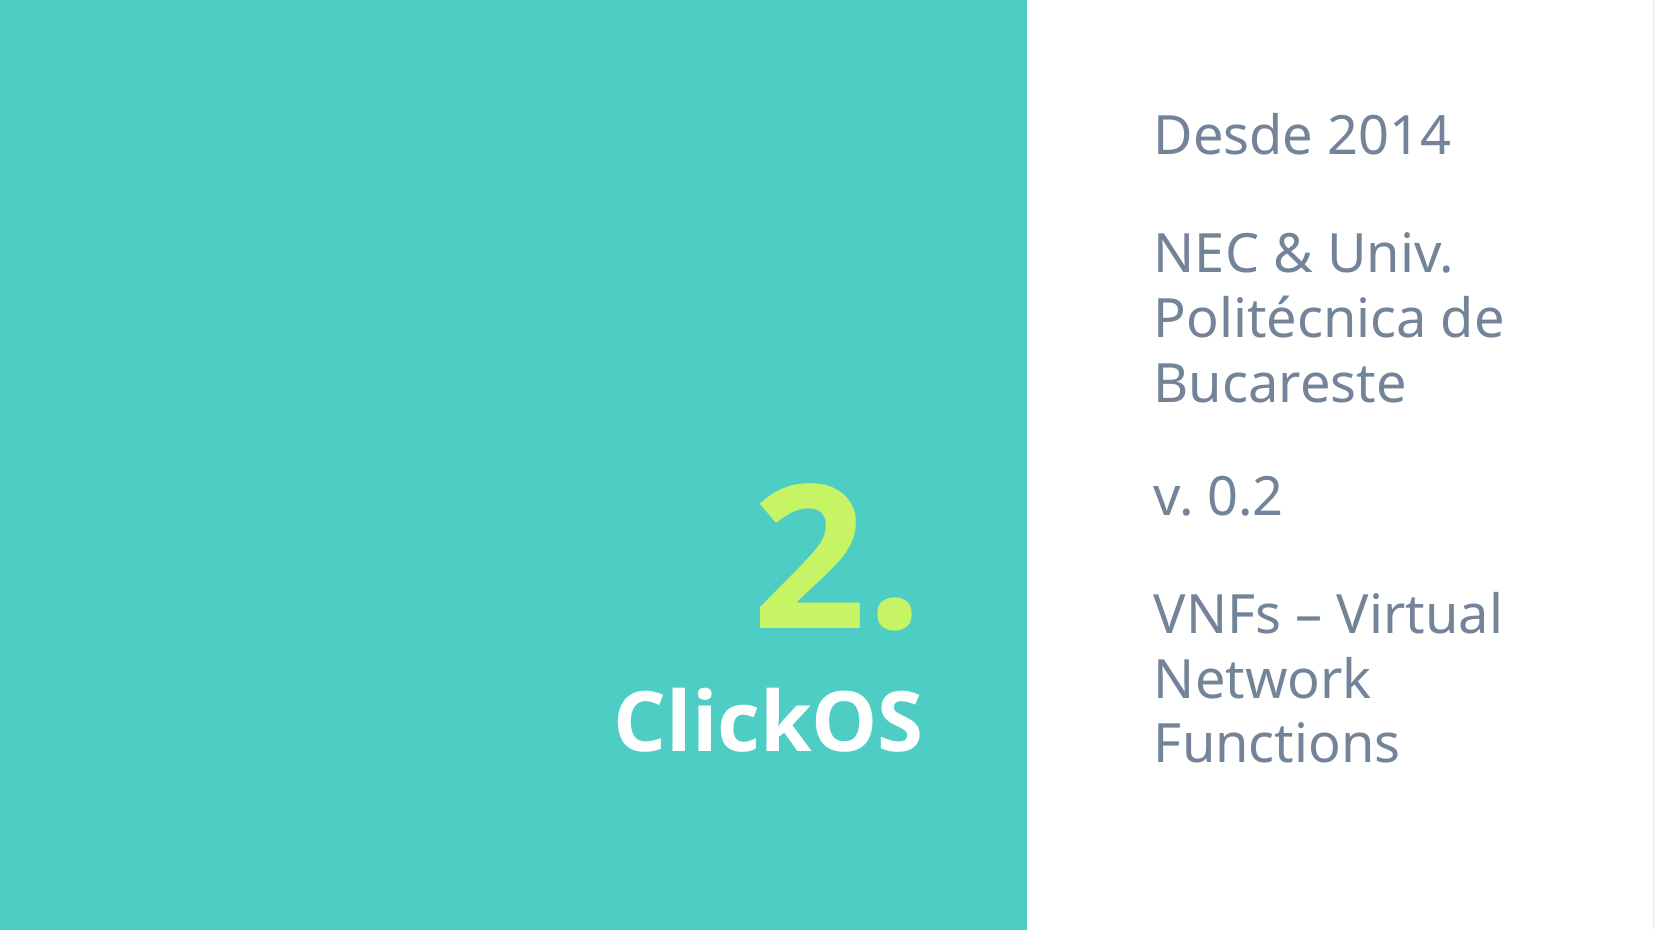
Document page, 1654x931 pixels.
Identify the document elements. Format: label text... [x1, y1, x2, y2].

text_box VNFs – Virtual Network Functions [1138, 529, 1582, 789]
title 2. ClickOS [124, 523, 939, 784]
text_box Desde 2014 [1138, 0, 1582, 181]
text_box NEC & Univ. Politécnica de Bucareste [1138, 181, 1582, 281]
text_box v. 0.2 [1138, 281, 1582, 529]
